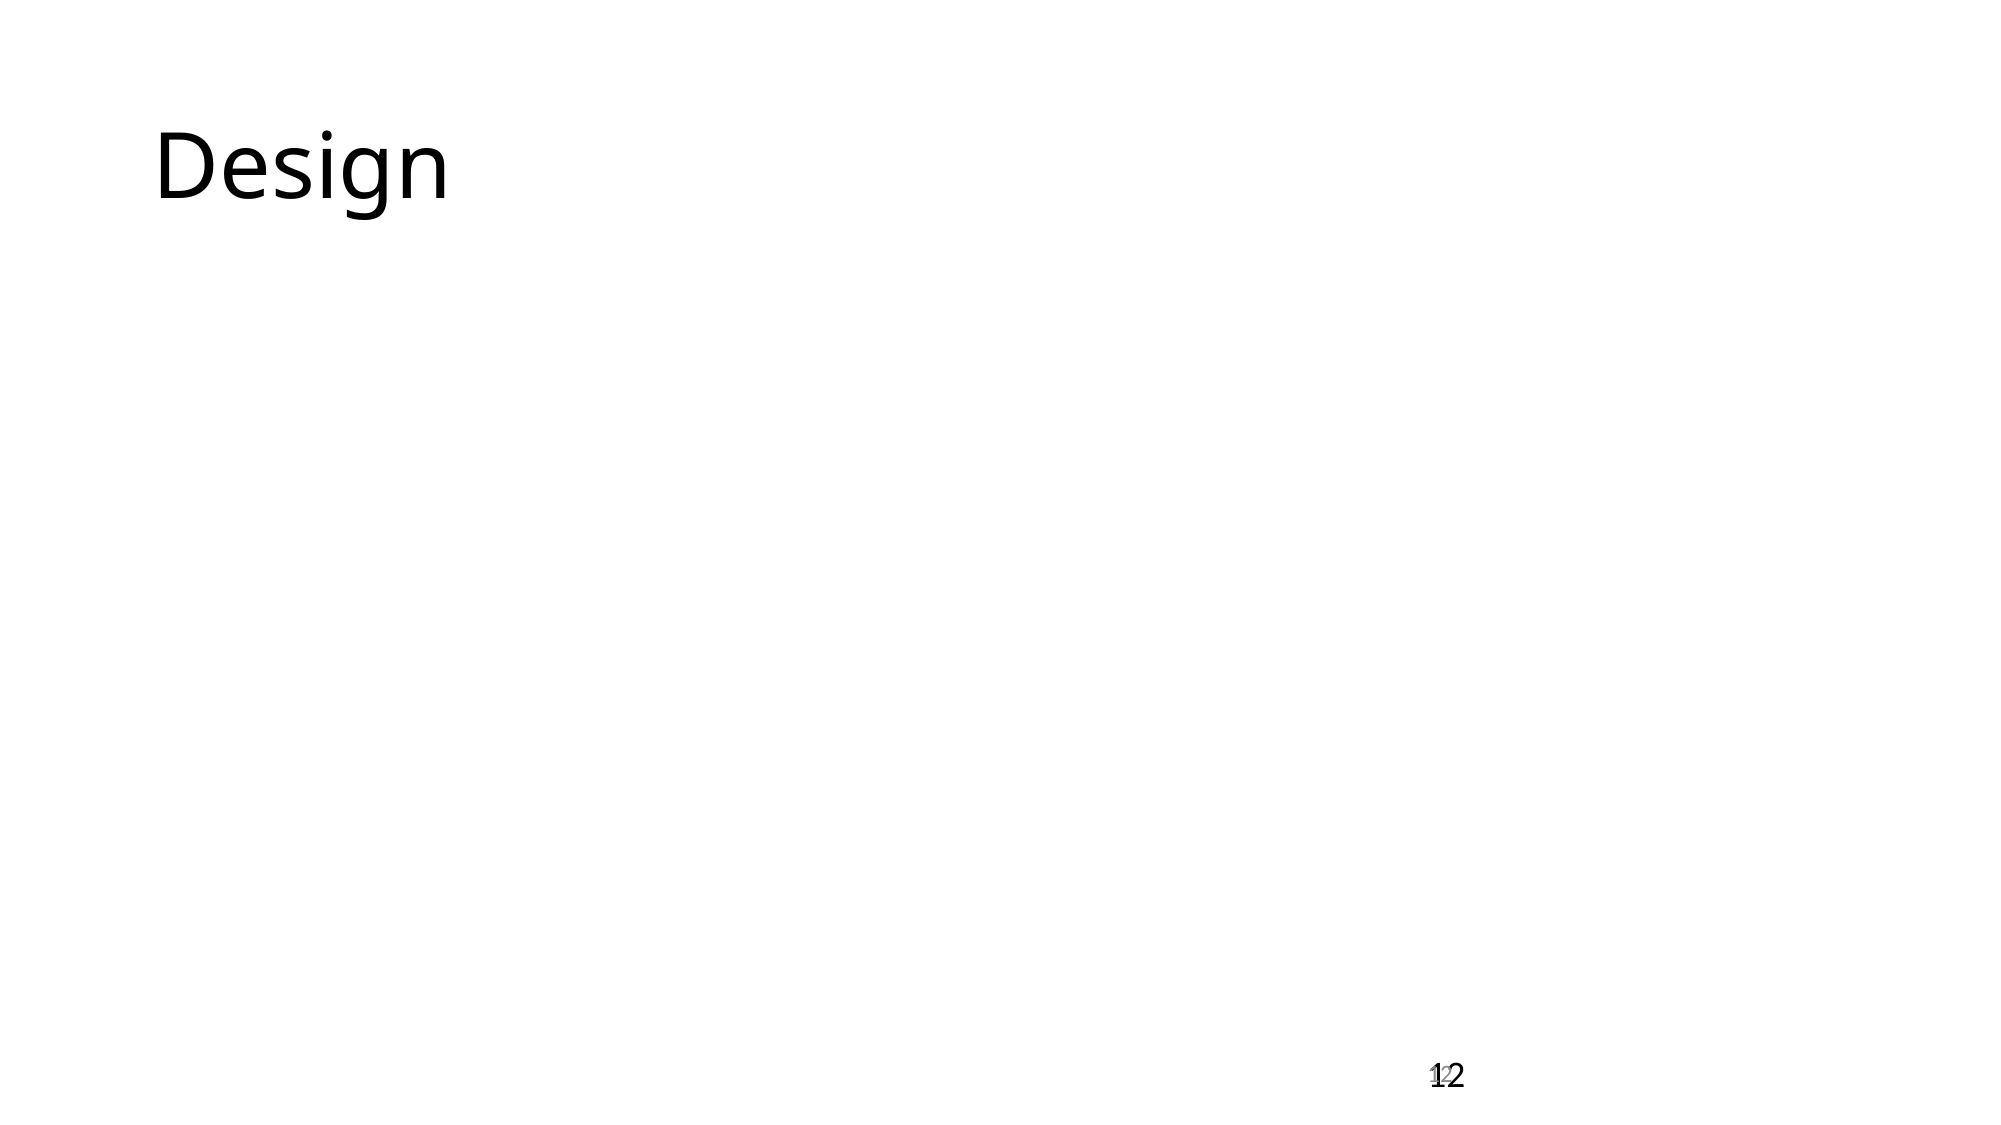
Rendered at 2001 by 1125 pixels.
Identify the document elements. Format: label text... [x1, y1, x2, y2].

title Design [137, 59, 1863, 278]
text_box 9 [1412, 1042, 1863, 1103]
